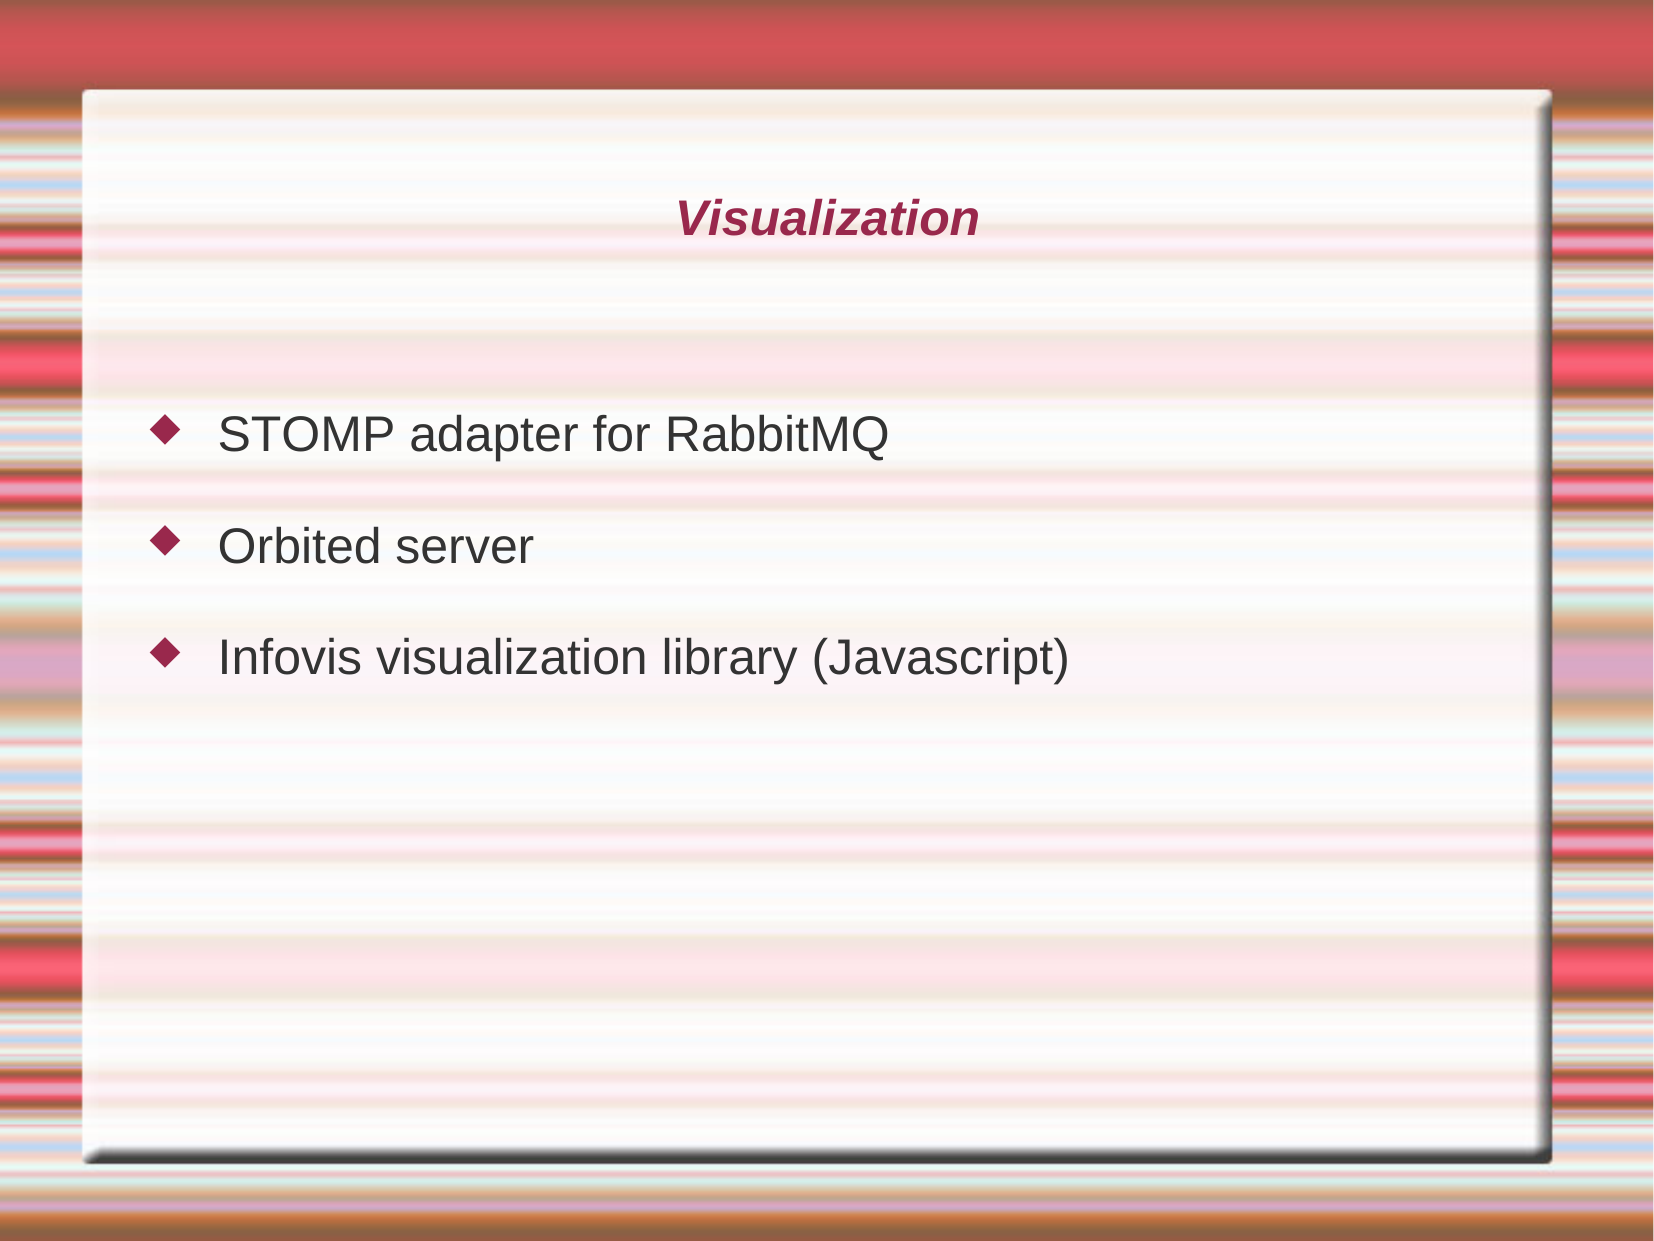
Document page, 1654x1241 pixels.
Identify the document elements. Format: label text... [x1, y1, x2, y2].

list STOMP adapter for RabbitMQ Orbited server Infovis visualization library (Javascript) [134, 350, 1516, 1170]
title Visualization [121, 114, 1534, 322]
picture [0, 0, 1654, 1241]
